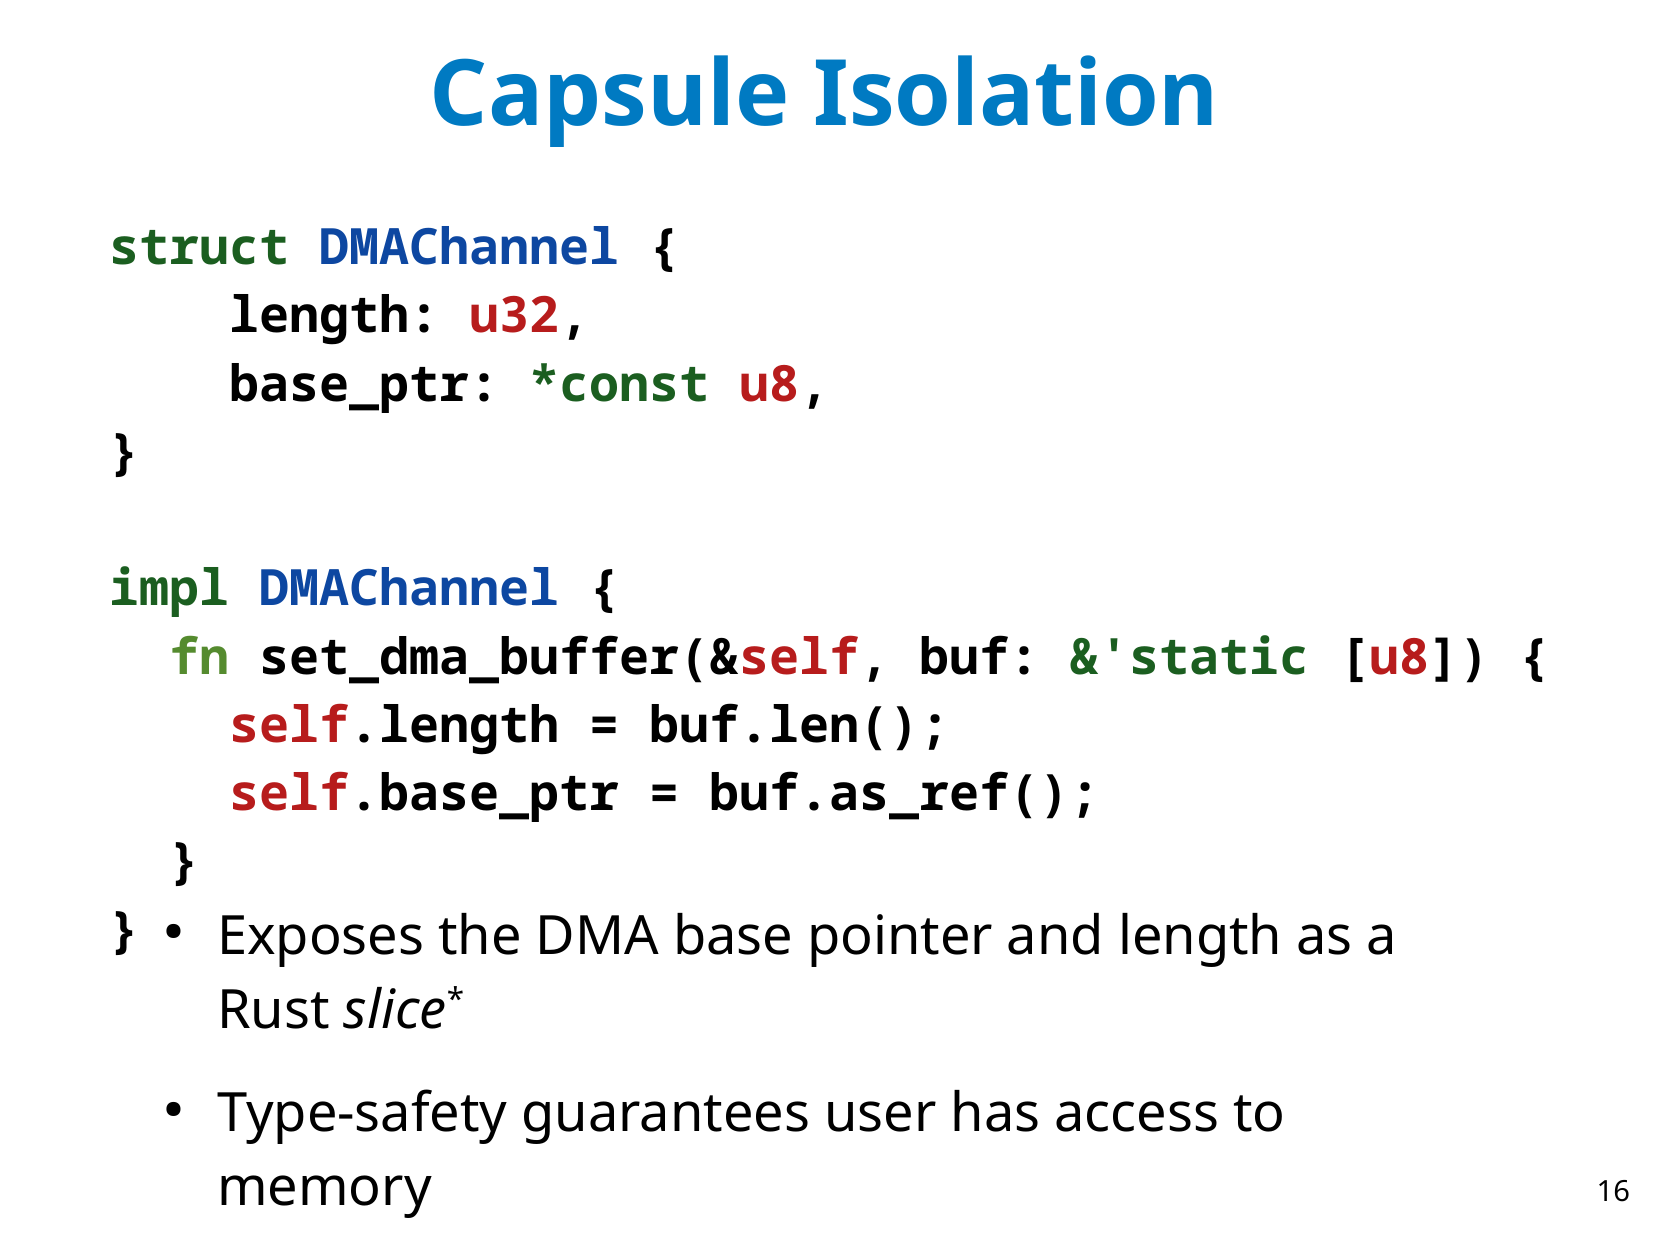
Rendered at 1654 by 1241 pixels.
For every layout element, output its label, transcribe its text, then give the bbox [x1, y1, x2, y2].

list Exposes the DMA base pointer and length as a Rust slice* Type-safety guarantees user has access to memory [146, 870, 1512, 1241]
text_box struct DMAChannel { length: u32, base_ptr: *const u8, } impl DMAChannel { fn set_dma_buffer(&self, buf: &'static [u8]) { self.length = buf.len(); self.base_ptr = buf.as_ref(); } } [94, 203, 1570, 975]
text_box Capsule Isolation [0, 0, 1651, 181]
